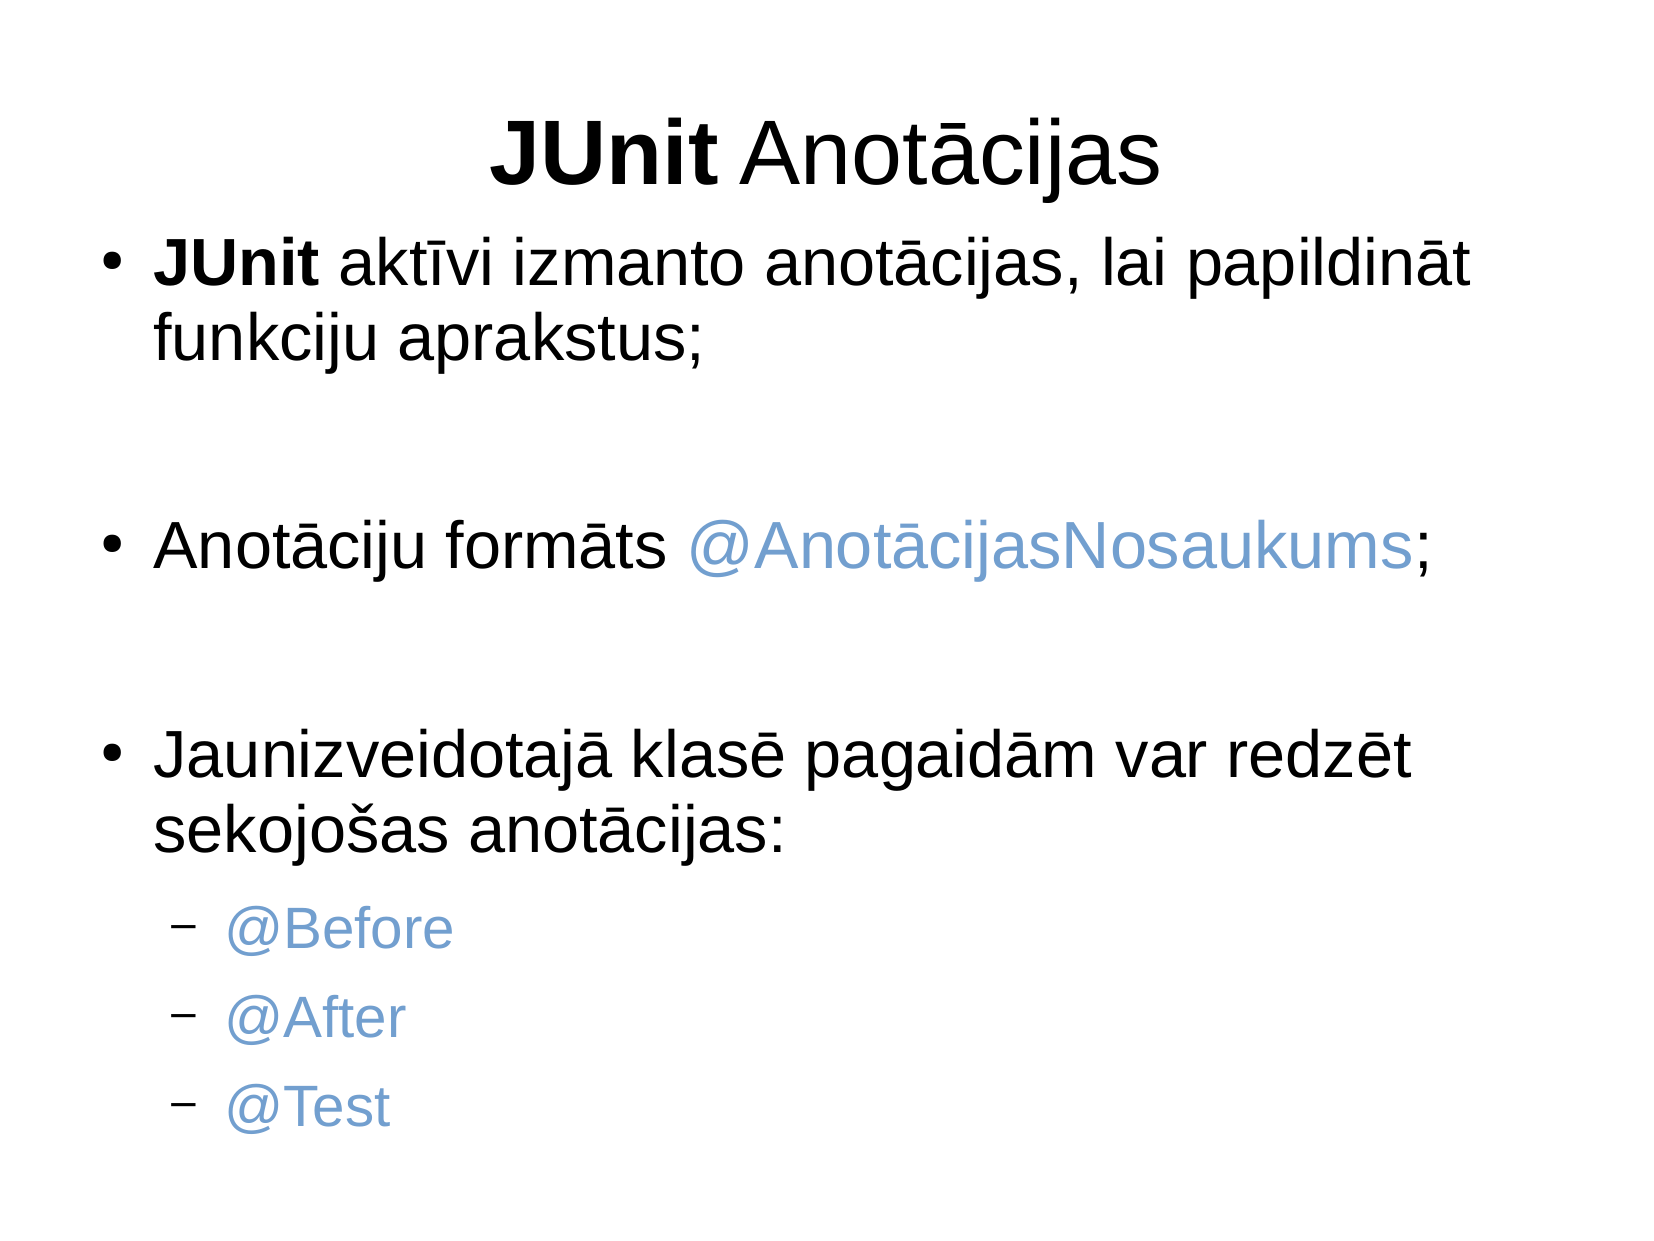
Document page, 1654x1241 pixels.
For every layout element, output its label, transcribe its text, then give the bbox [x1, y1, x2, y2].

list JUnit aktīvi izmanto anotācijas, lai papildināt funkciju aprakstus; Anotāciju formāts @AnotācijasNosaukums; Jaunizveidotajā klasē pagaidām var redzēt sekojošas anotācijas: @Before @After @Test [82, 225, 1538, 1186]
title JUnit Anotācijas [82, 49, 1571, 257]
